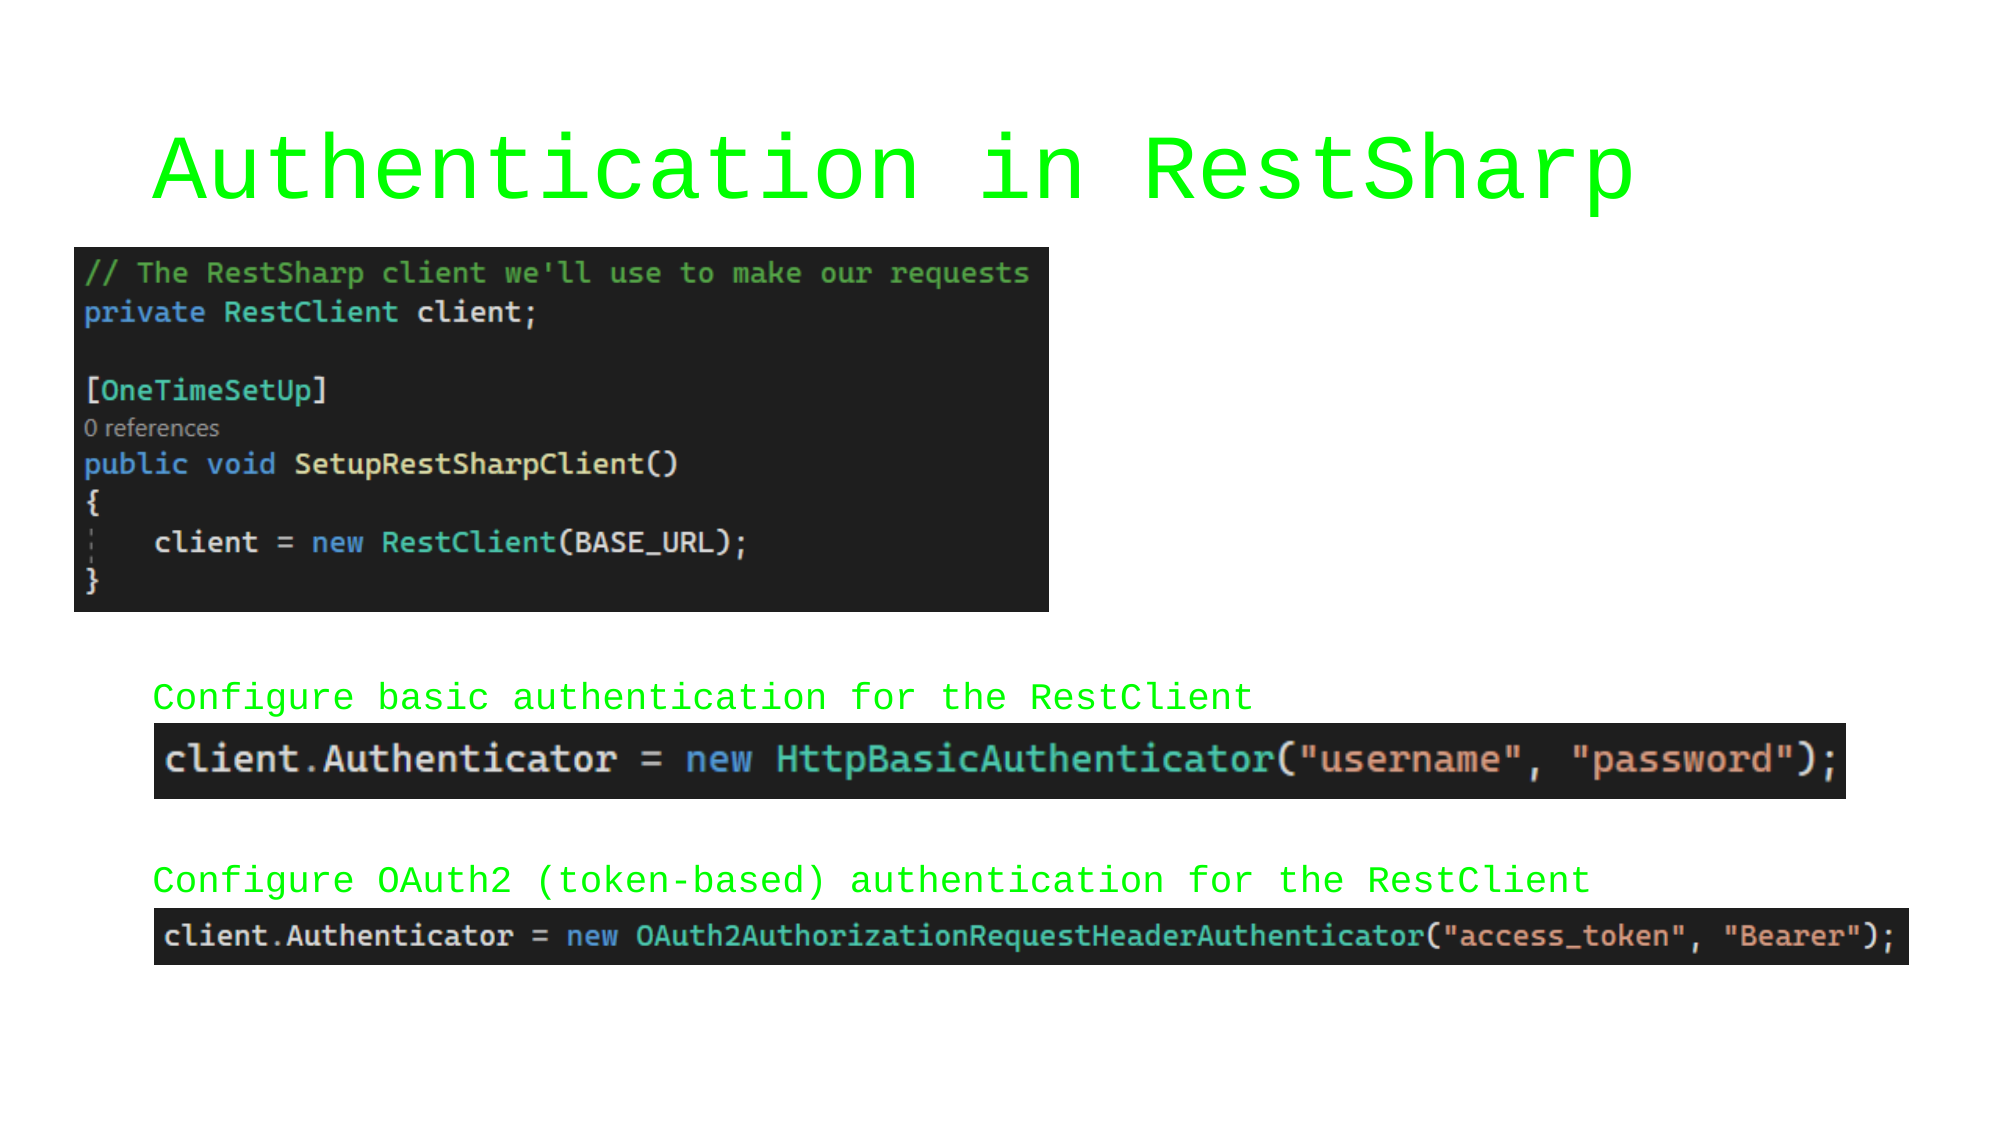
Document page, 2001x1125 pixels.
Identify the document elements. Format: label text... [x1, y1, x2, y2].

picture [154, 908, 1909, 965]
text_box Configure basic authentication for the RestClient [137, 664, 1285, 725]
picture [154, 723, 1846, 799]
text_box Configure OAuth2 (token-based) authentication for the RestClient [137, 847, 1687, 909]
picture [74, 247, 1049, 612]
title Authentication in RestSharp [137, 59, 1863, 278]
